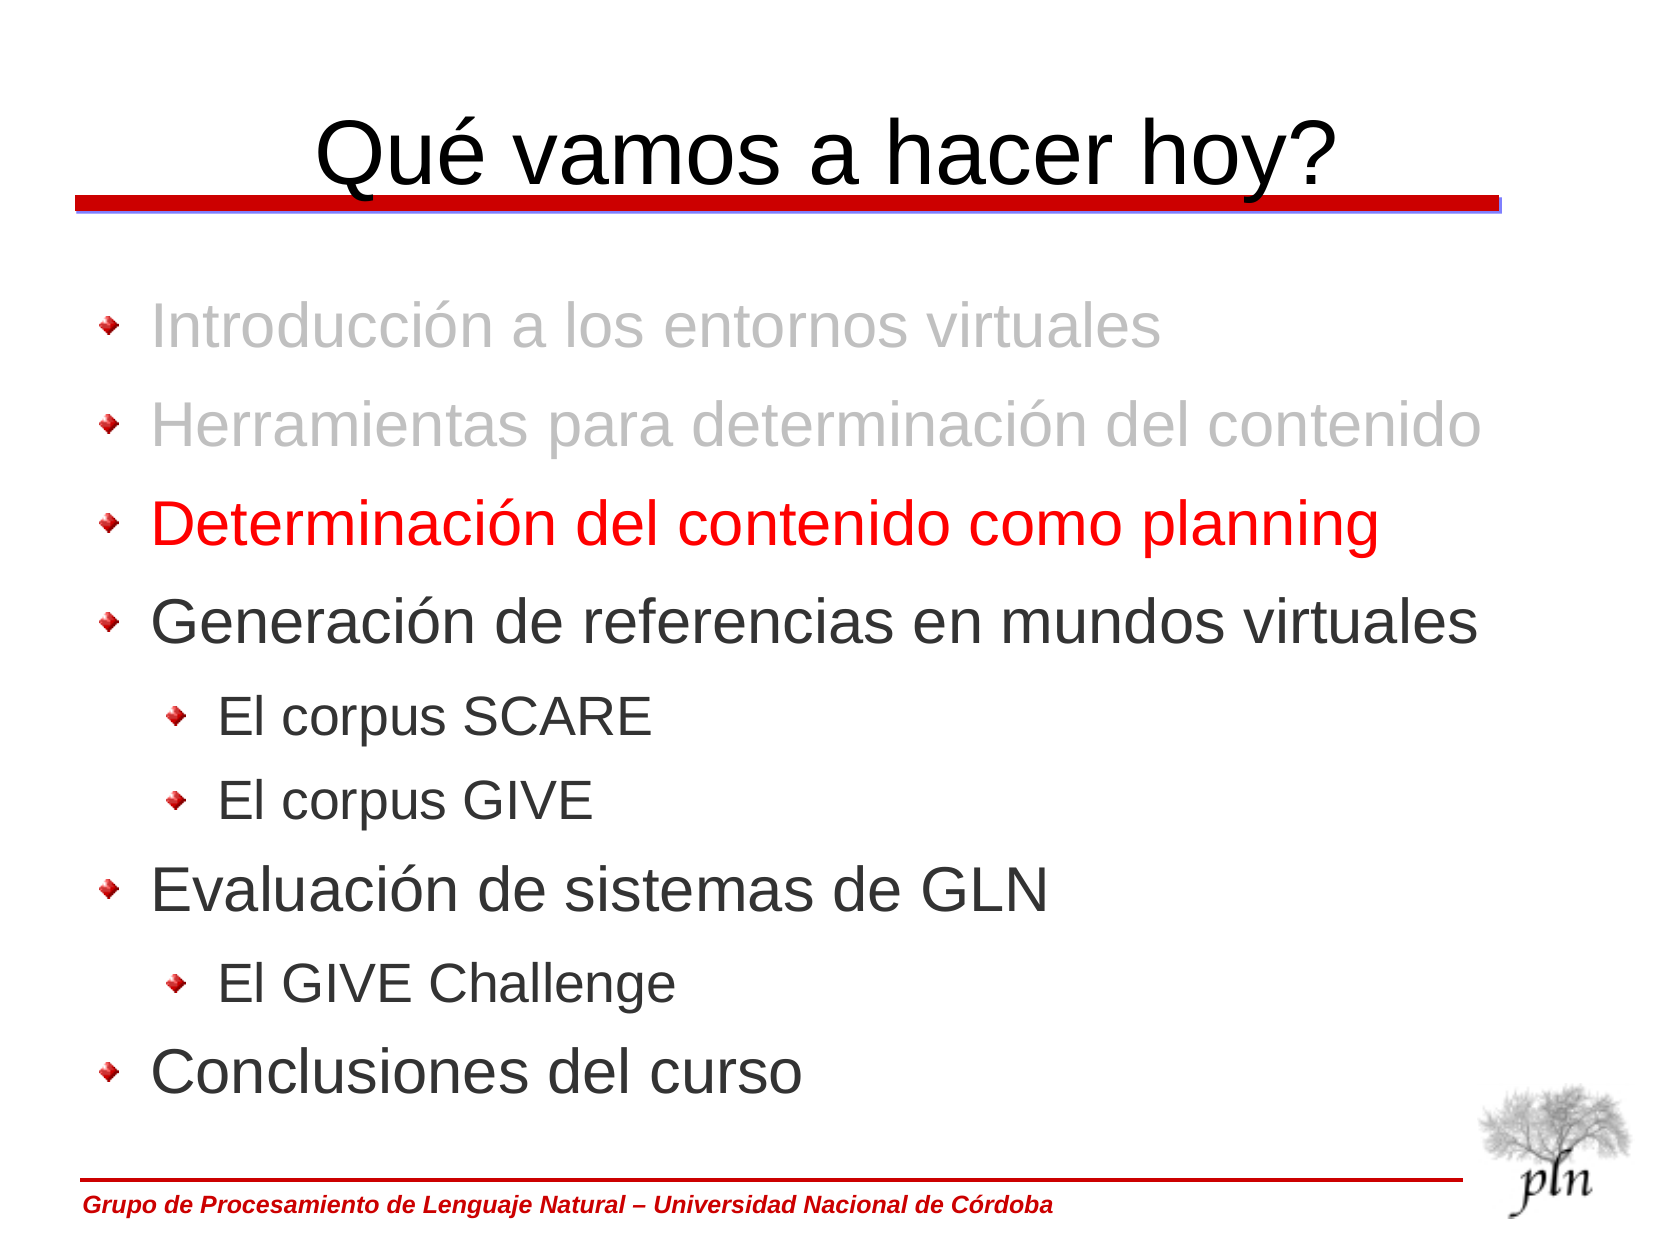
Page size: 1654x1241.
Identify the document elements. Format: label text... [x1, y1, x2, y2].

picture [1477, 1083, 1635, 1219]
list Introducción a los entornos virtuales Herramientas para determinación del contenido Determinación del contenido como planning Generación de referencias en mundos virtuales El corpus SCARE El corpus GIVE Evaluación de sistemas de GLN El GIVE Challenge Conclusiones del curso [82, 290, 1571, 1109]
title Qué vamos a hacer hoy? [82, 49, 1571, 257]
